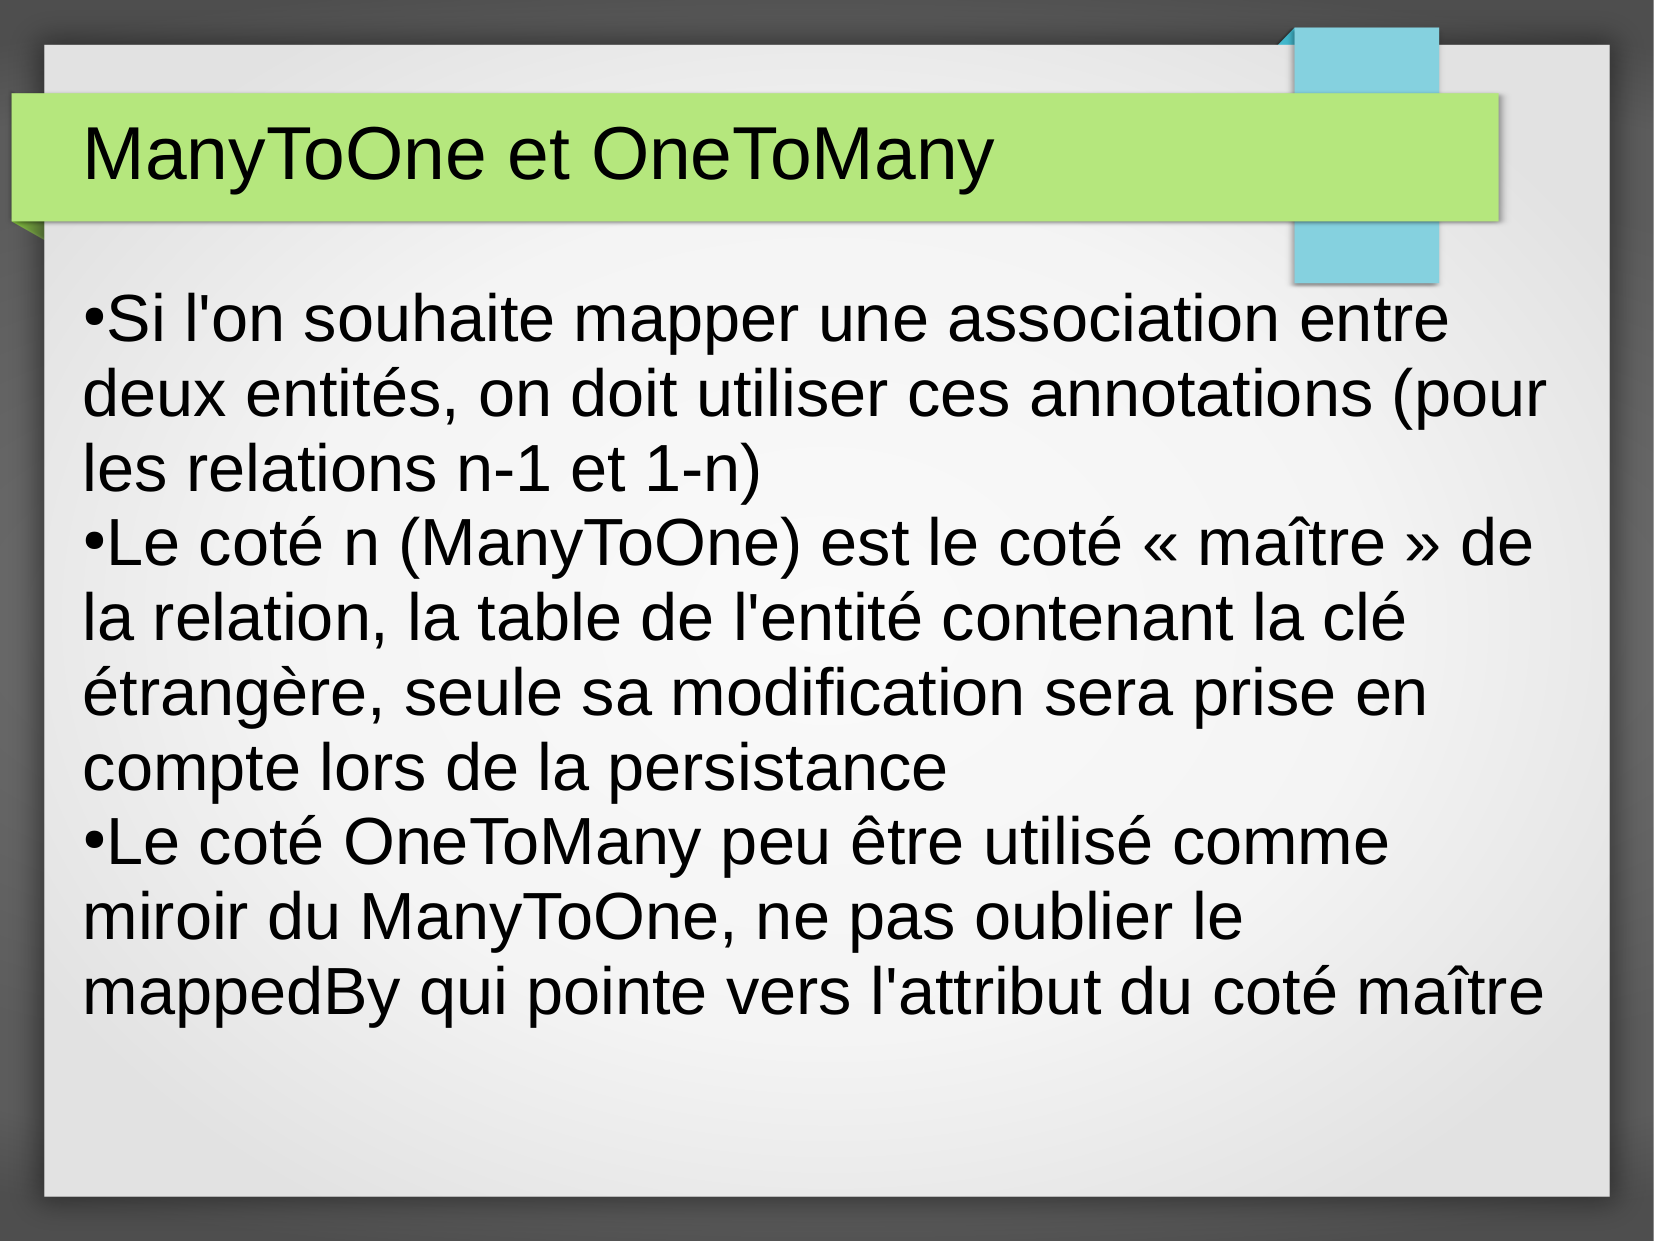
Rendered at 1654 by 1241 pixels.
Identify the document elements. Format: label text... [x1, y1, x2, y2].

picture [0, 0, 1654, 1241]
subtitle Si l'on souhaite mapper une association entre deux entités, on doit utiliser ces annotations (pour les relations n-1 et 1-n) Le coté n (ManyToOne) est le coté « maître » de la relation, la table de l'entité contenant la clé étrangère, seule sa modification sera prise en compte lors de la persistance Le coté OneToMany peu être utilisé comme miroir du ManyToOne, ne pas oublier le mappedBy qui pointe vers l'attribut du coté maître [82, 281, 1571, 1029]
title ManyToOne et OneToMany [82, 94, 1264, 213]
